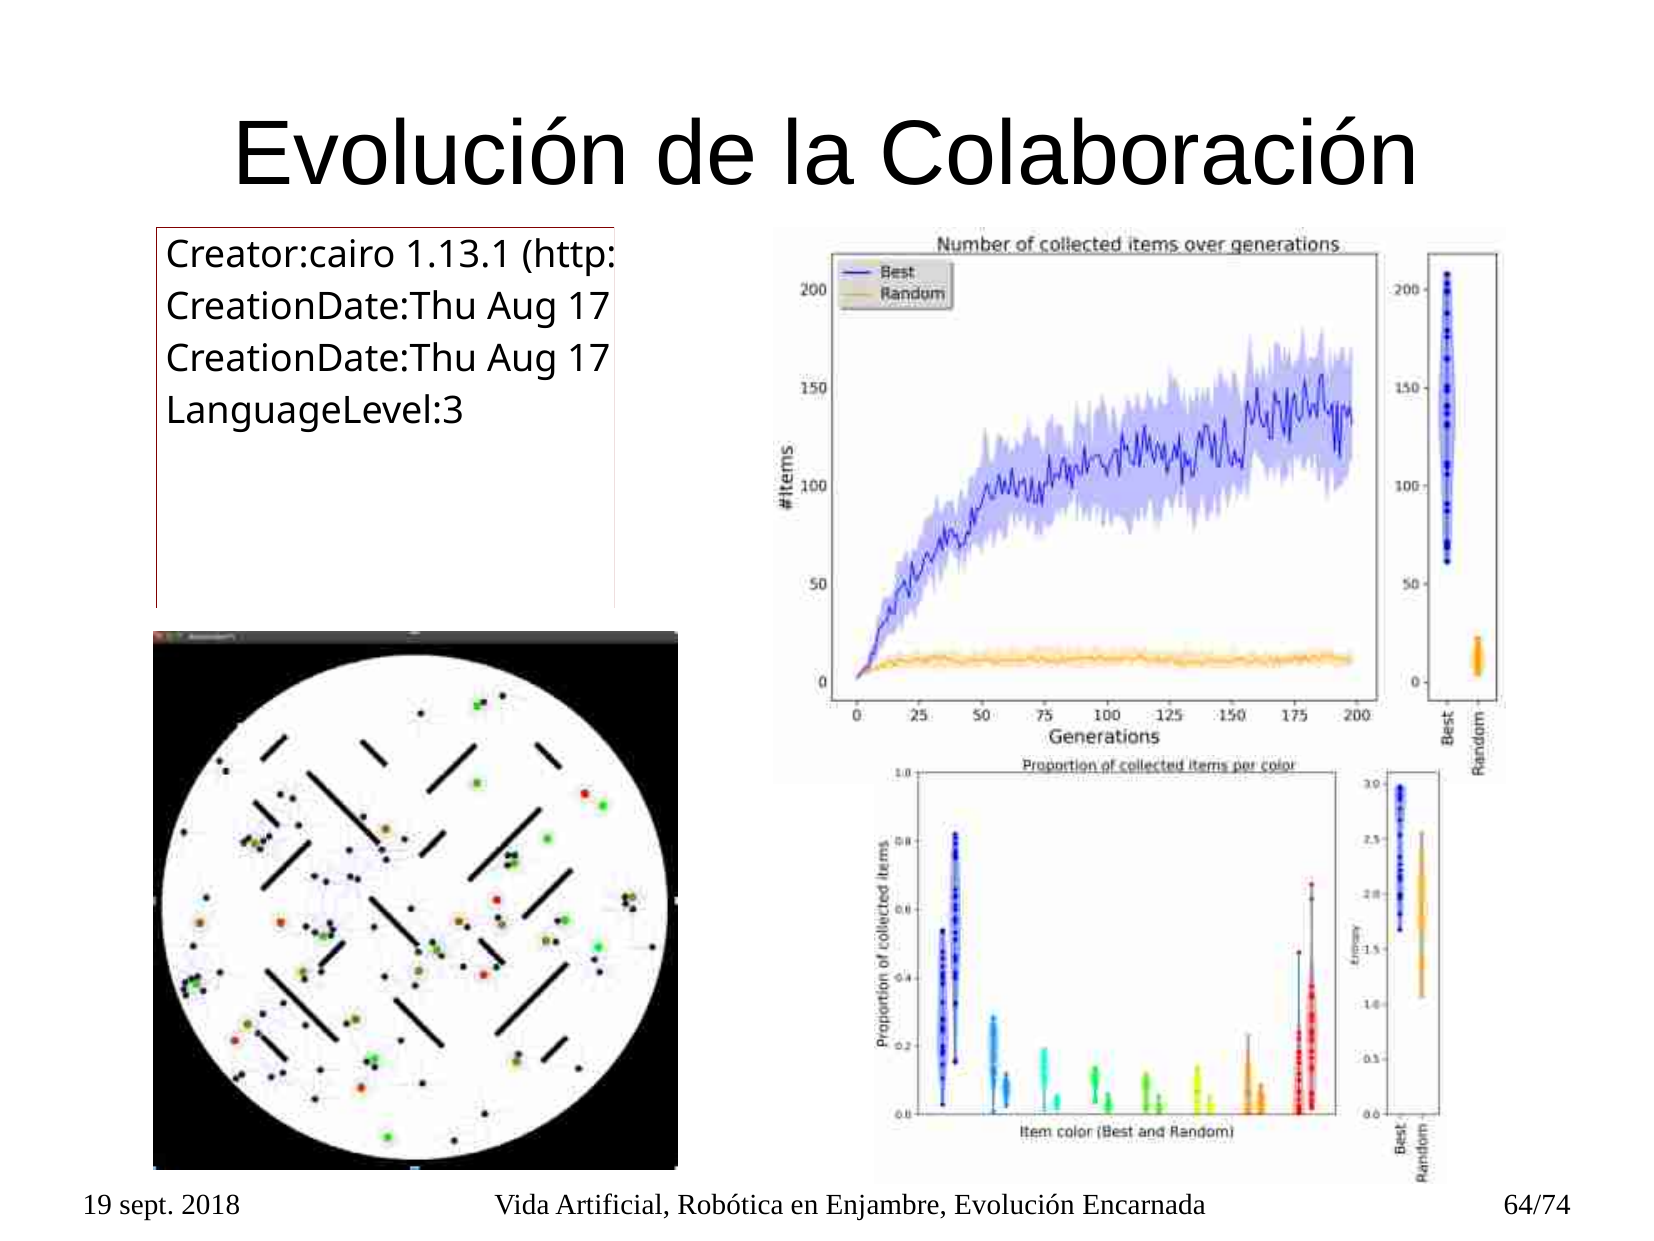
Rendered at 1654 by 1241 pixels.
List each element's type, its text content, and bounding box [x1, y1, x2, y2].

picture [153, 631, 678, 1170]
picture [773, 227, 1506, 1184]
title Evolución de la Colaboración [82, 49, 1571, 257]
picture [153, 224, 615, 608]
